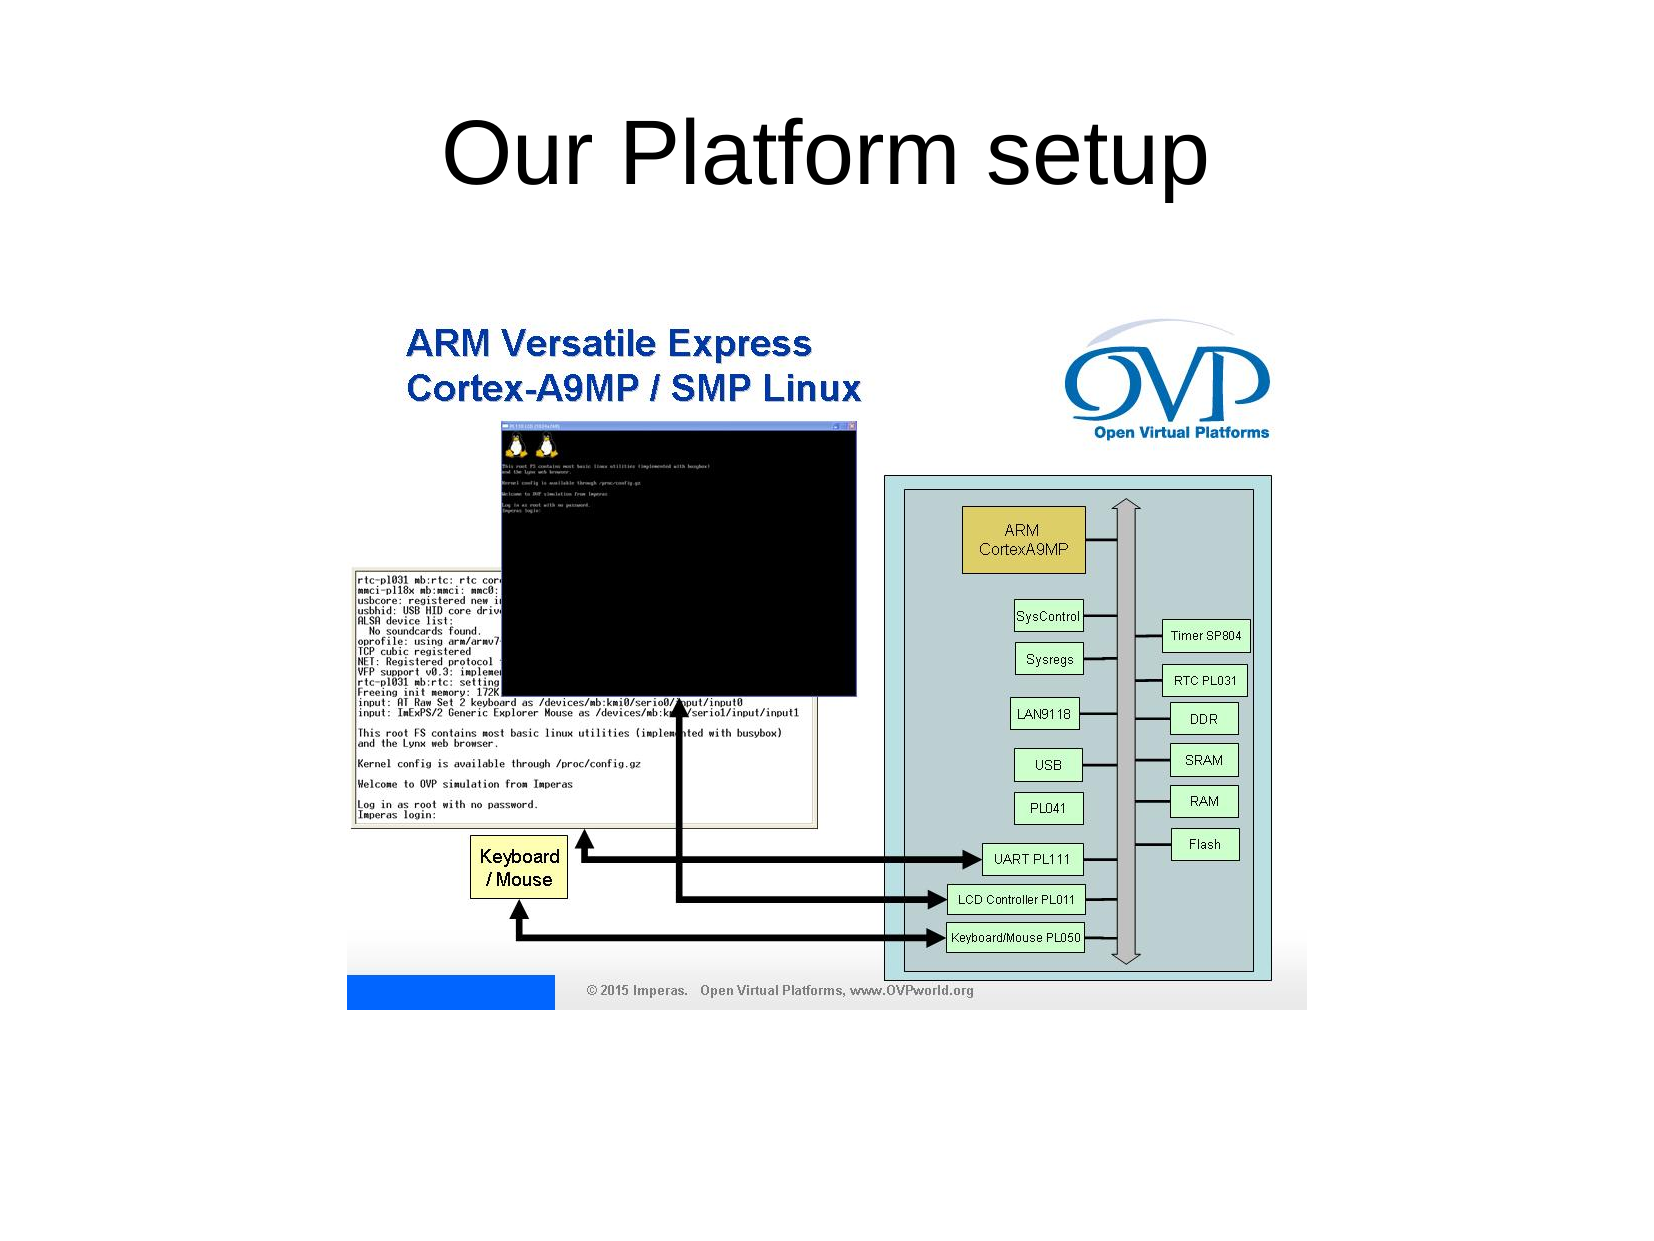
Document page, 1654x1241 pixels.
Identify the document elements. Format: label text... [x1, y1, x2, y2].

picture [347, 290, 1307, 1010]
title Our Platform setup [82, 49, 1571, 257]
